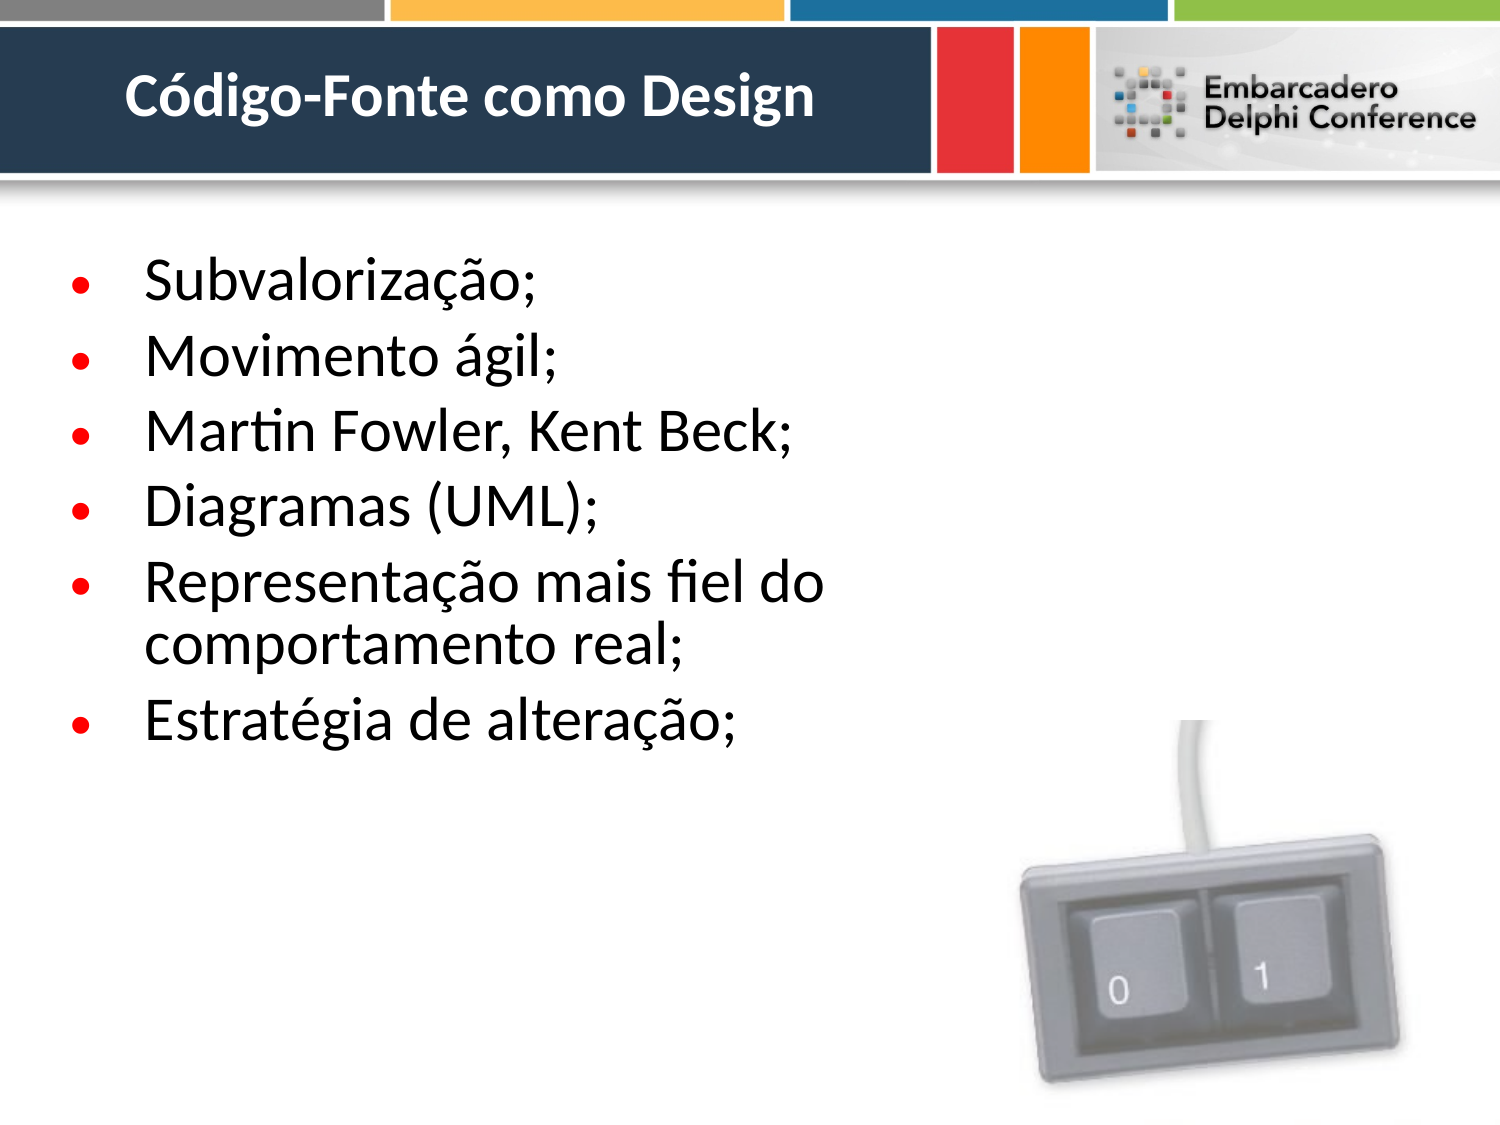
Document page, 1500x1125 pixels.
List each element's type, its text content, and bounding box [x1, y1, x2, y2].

picture [0, 0, 1500, 1125]
title Código-Fonte como Design [23, 27, 164, 109]
list Subvalorização; Movimento ágil; Martin Fowler, Kent Beck; Diagramas (UML); Representação mais fiel do comportamento real; Estratégia de alteração; [54, 246, 416, 455]
